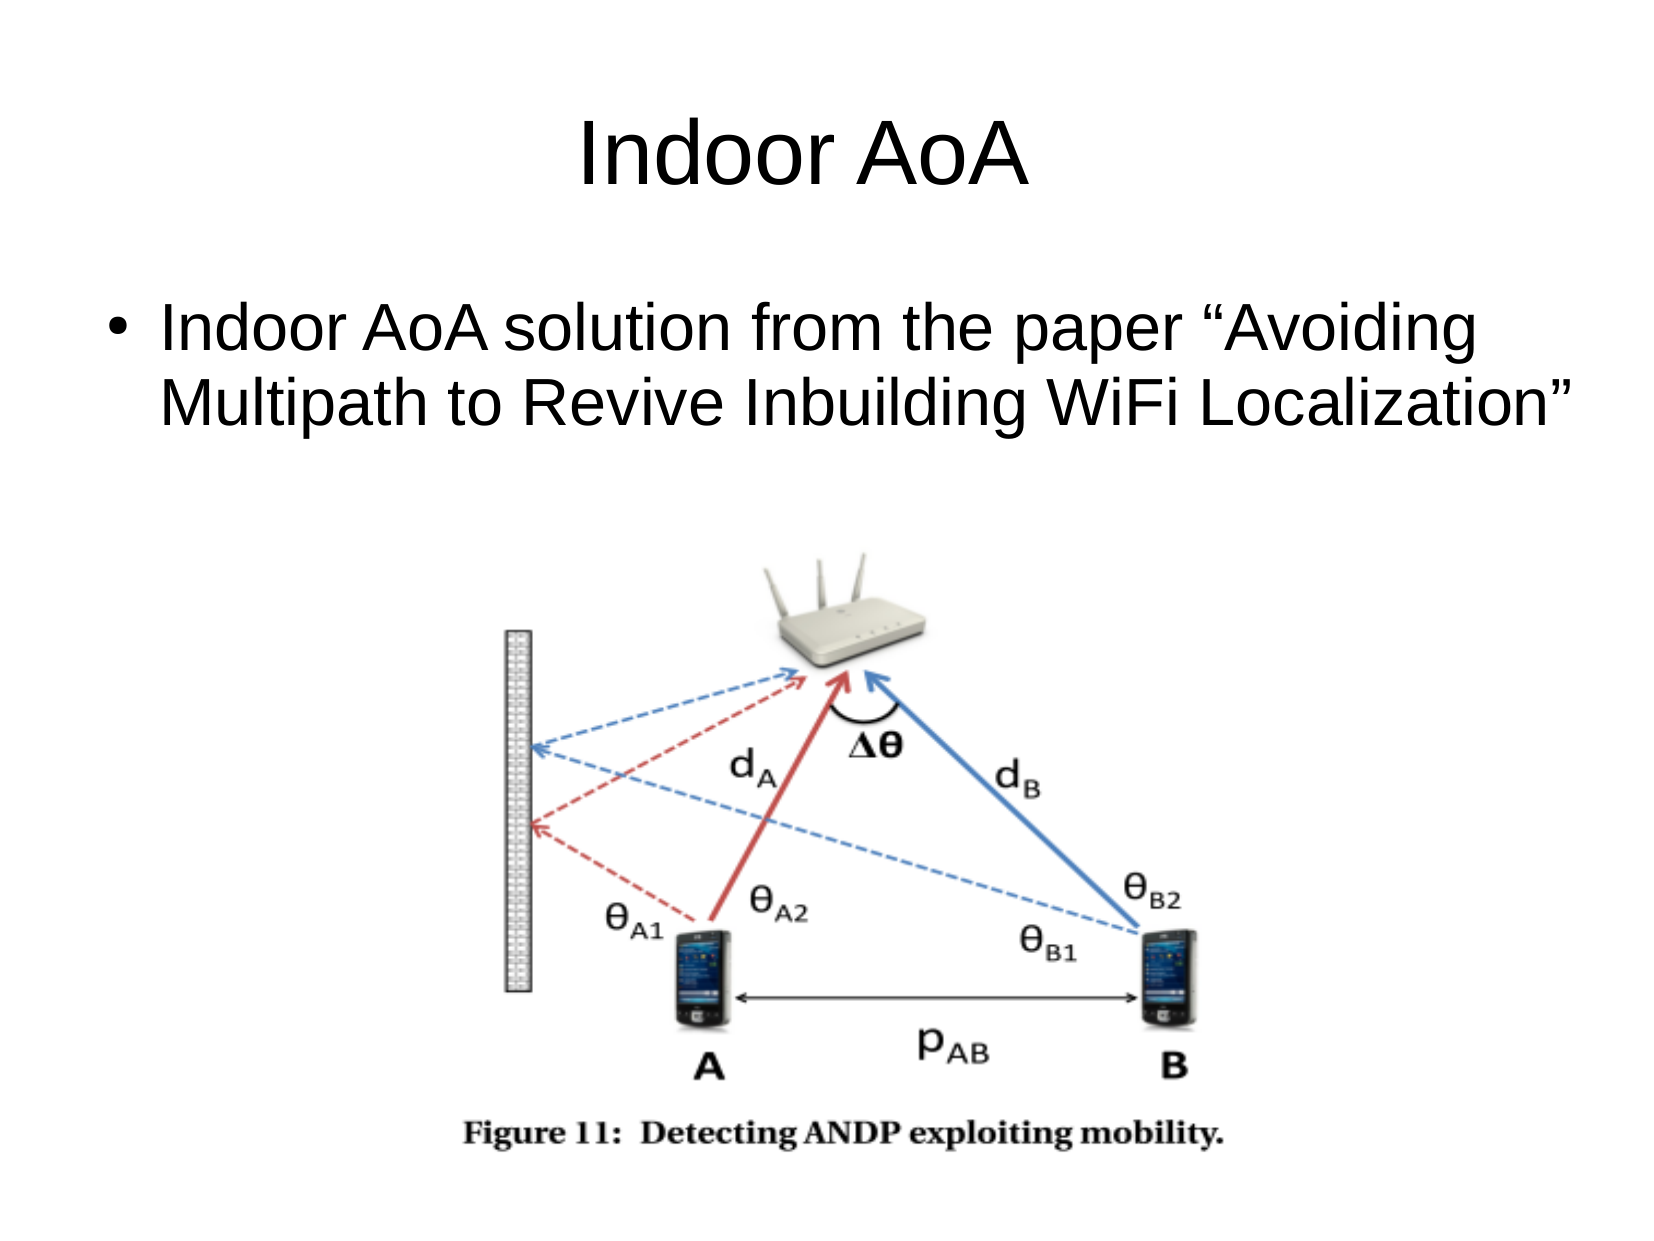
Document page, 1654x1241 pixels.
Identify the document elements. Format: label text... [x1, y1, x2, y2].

picture [345, 509, 1276, 1171]
list Indoor AoA solution from the paper “Avoiding Multipath to Revive Inbuilding WiFi Localization” [88, 290, 1577, 1010]
title Indoor AoA [82, 49, 1571, 257]
